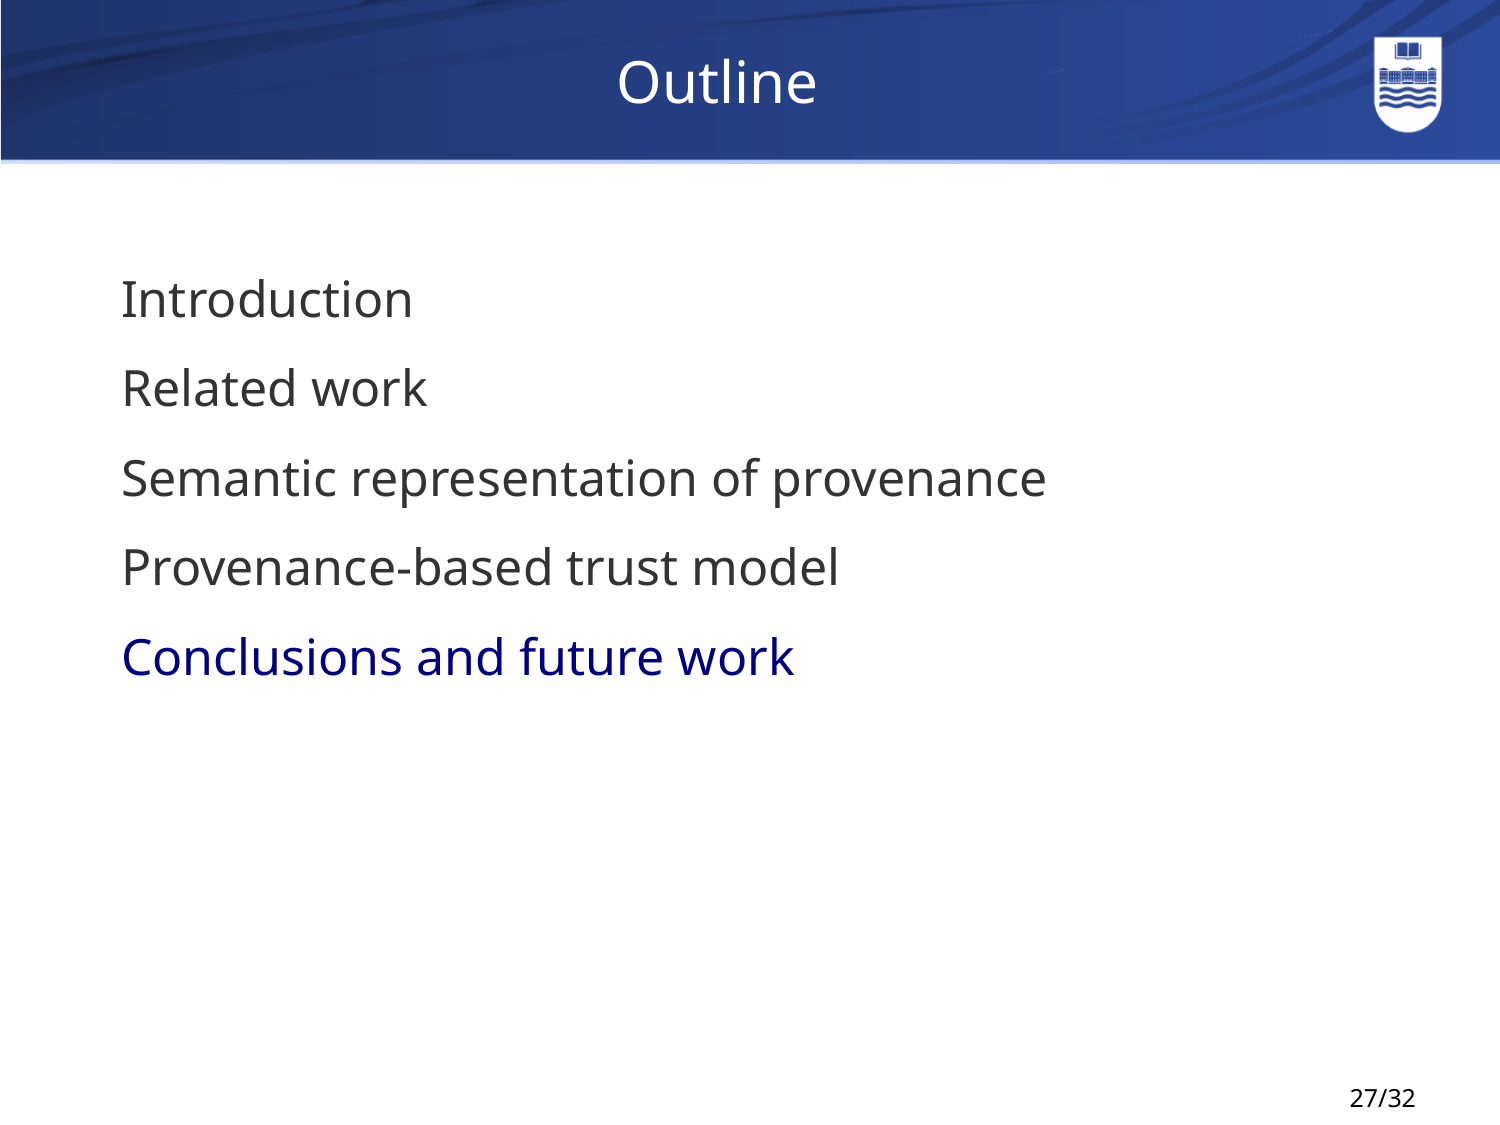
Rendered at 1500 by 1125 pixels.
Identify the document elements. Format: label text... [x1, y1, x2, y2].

picture [0, 0, 1500, 164]
title Outline [0, 0, 1363, 161]
list Introduction Related work Semantic representation of provenance Provenance-based trust model Conclusions and future work [106, 259, 1453, 934]
